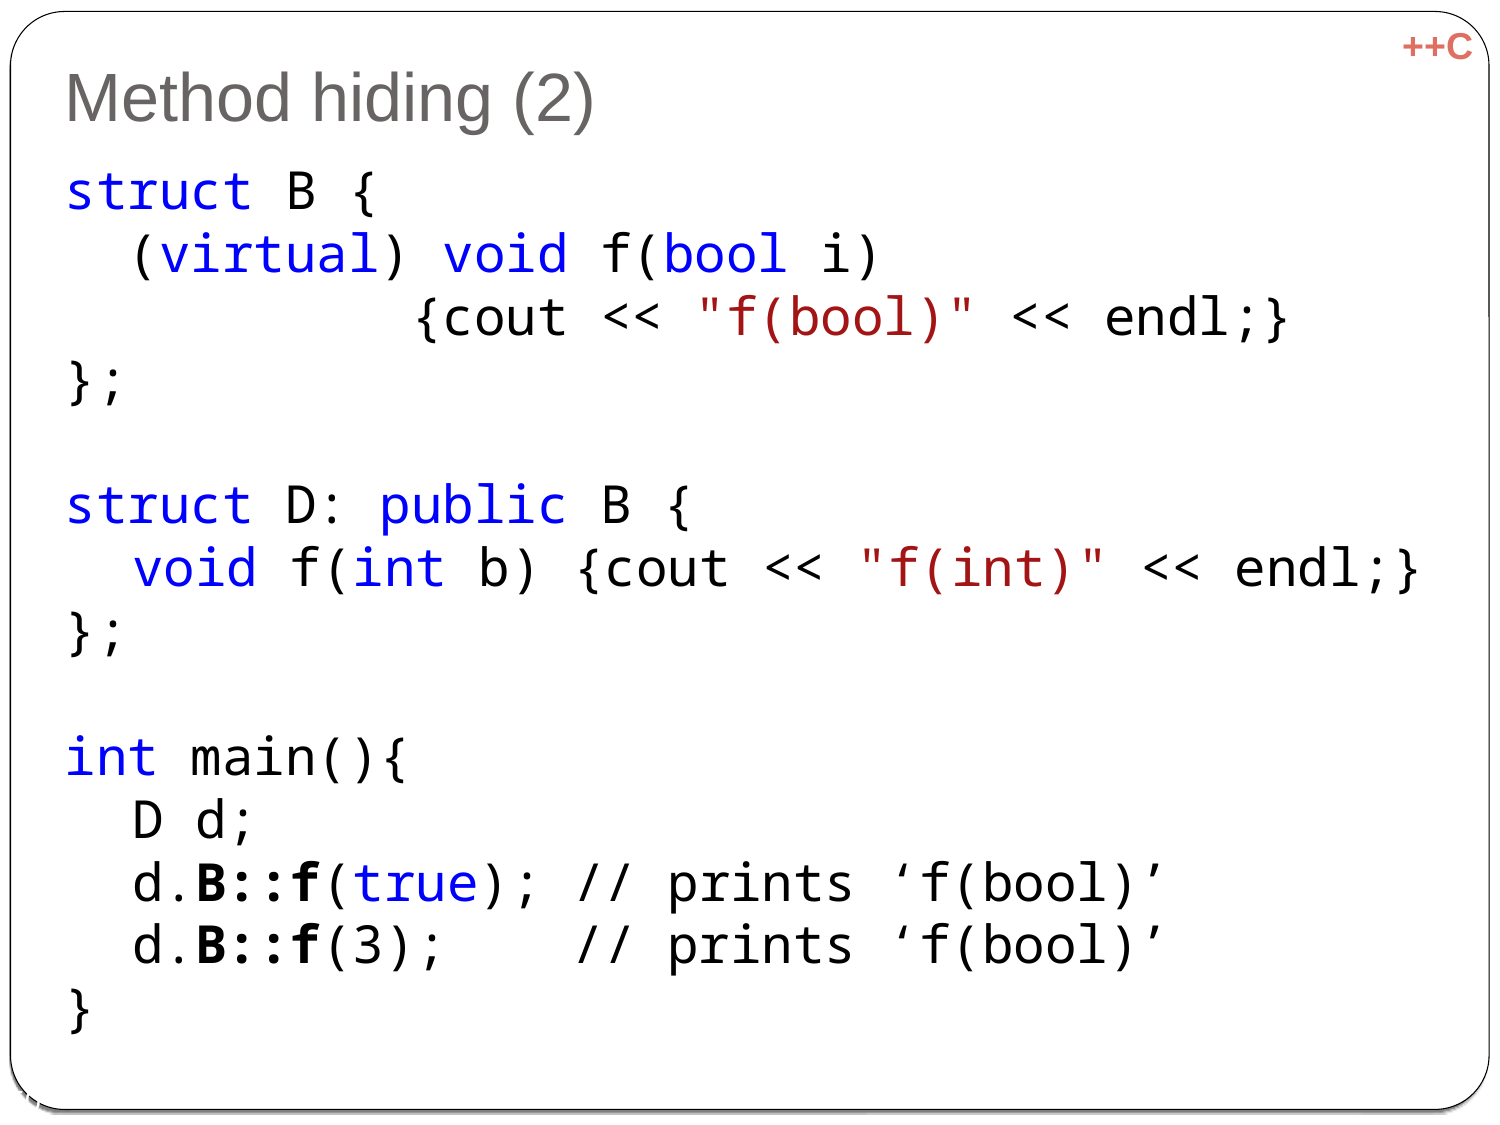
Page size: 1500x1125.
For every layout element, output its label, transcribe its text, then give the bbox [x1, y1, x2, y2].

title Method hiding (2) [50, 45, 1450, 149]
list struct B { (virtual) void f(bool i) {cout << "f(bool)" << endl;} }; struct D: public B { void f(int b) {cout << "f(int)" << endl;} }; int main(){ D d; d.B::f(true); // prints ‘f(bool)’ d.B::f(3); // prints ‘f(bool)’ } [50, 149, 1450, 1088]
slide_number <number> [0, 1074, 50, 1125]
